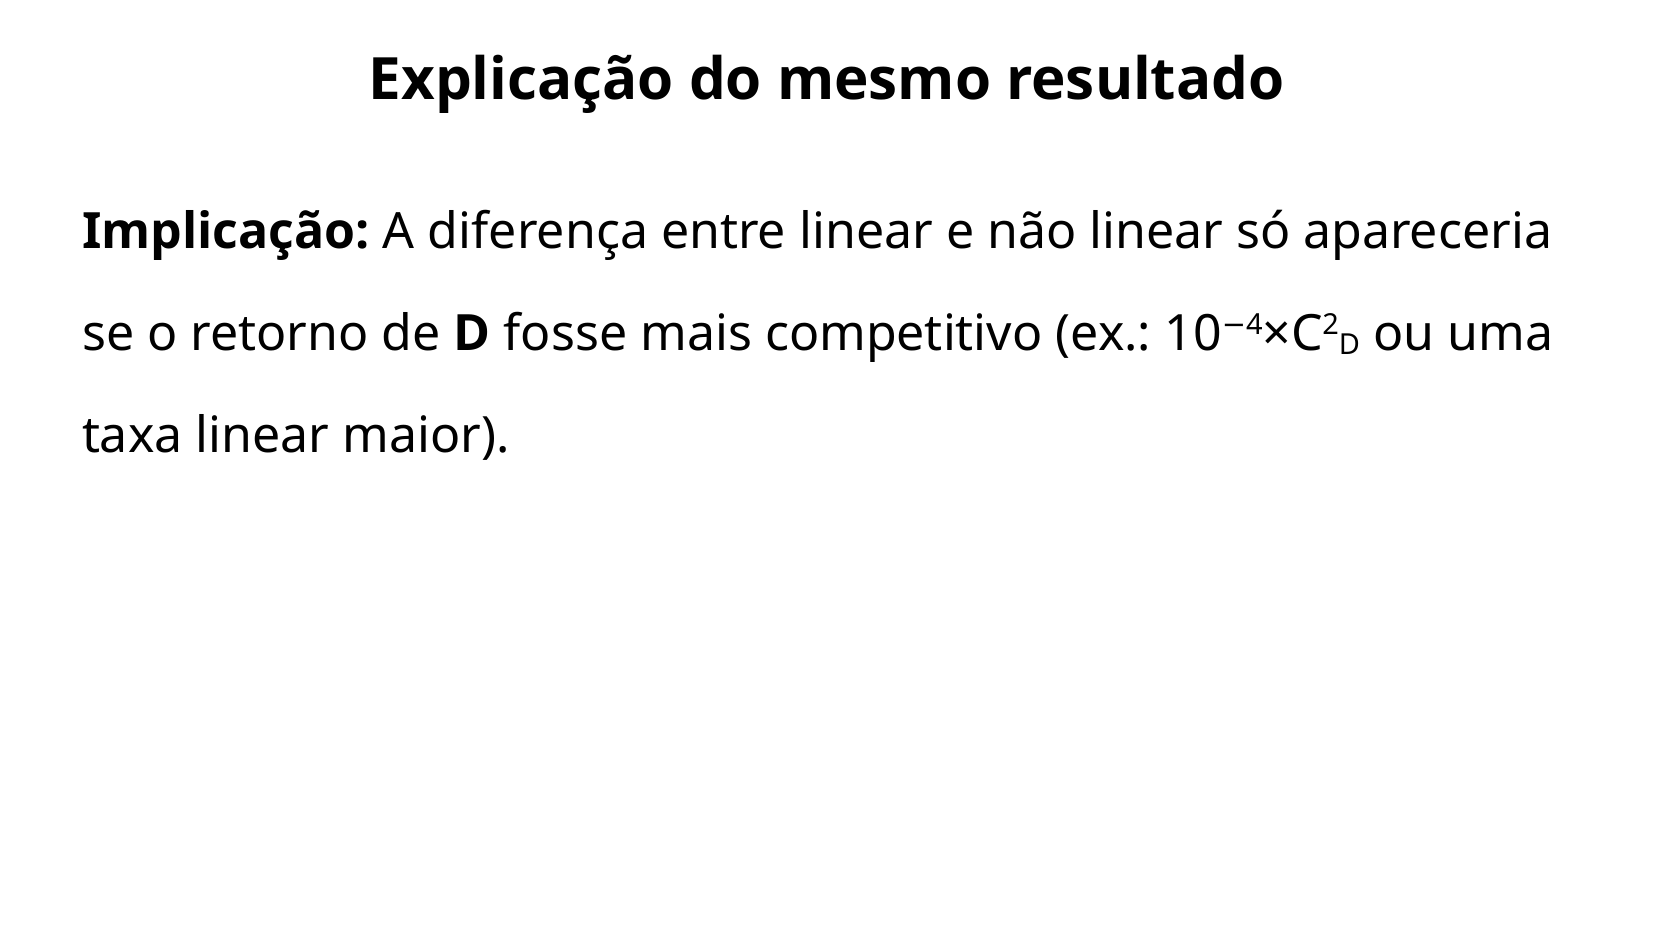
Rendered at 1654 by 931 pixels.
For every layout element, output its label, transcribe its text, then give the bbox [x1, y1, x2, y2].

title Explicação do mesmo resultado [82, 37, 1571, 160]
text_box Implicação: A diferença entre linear e não linear só apareceria se o retorno de D fosse mais competitivo (ex.: 10−4×C2D​ ou uma taxa linear maior). [82, 160, 1571, 413]
